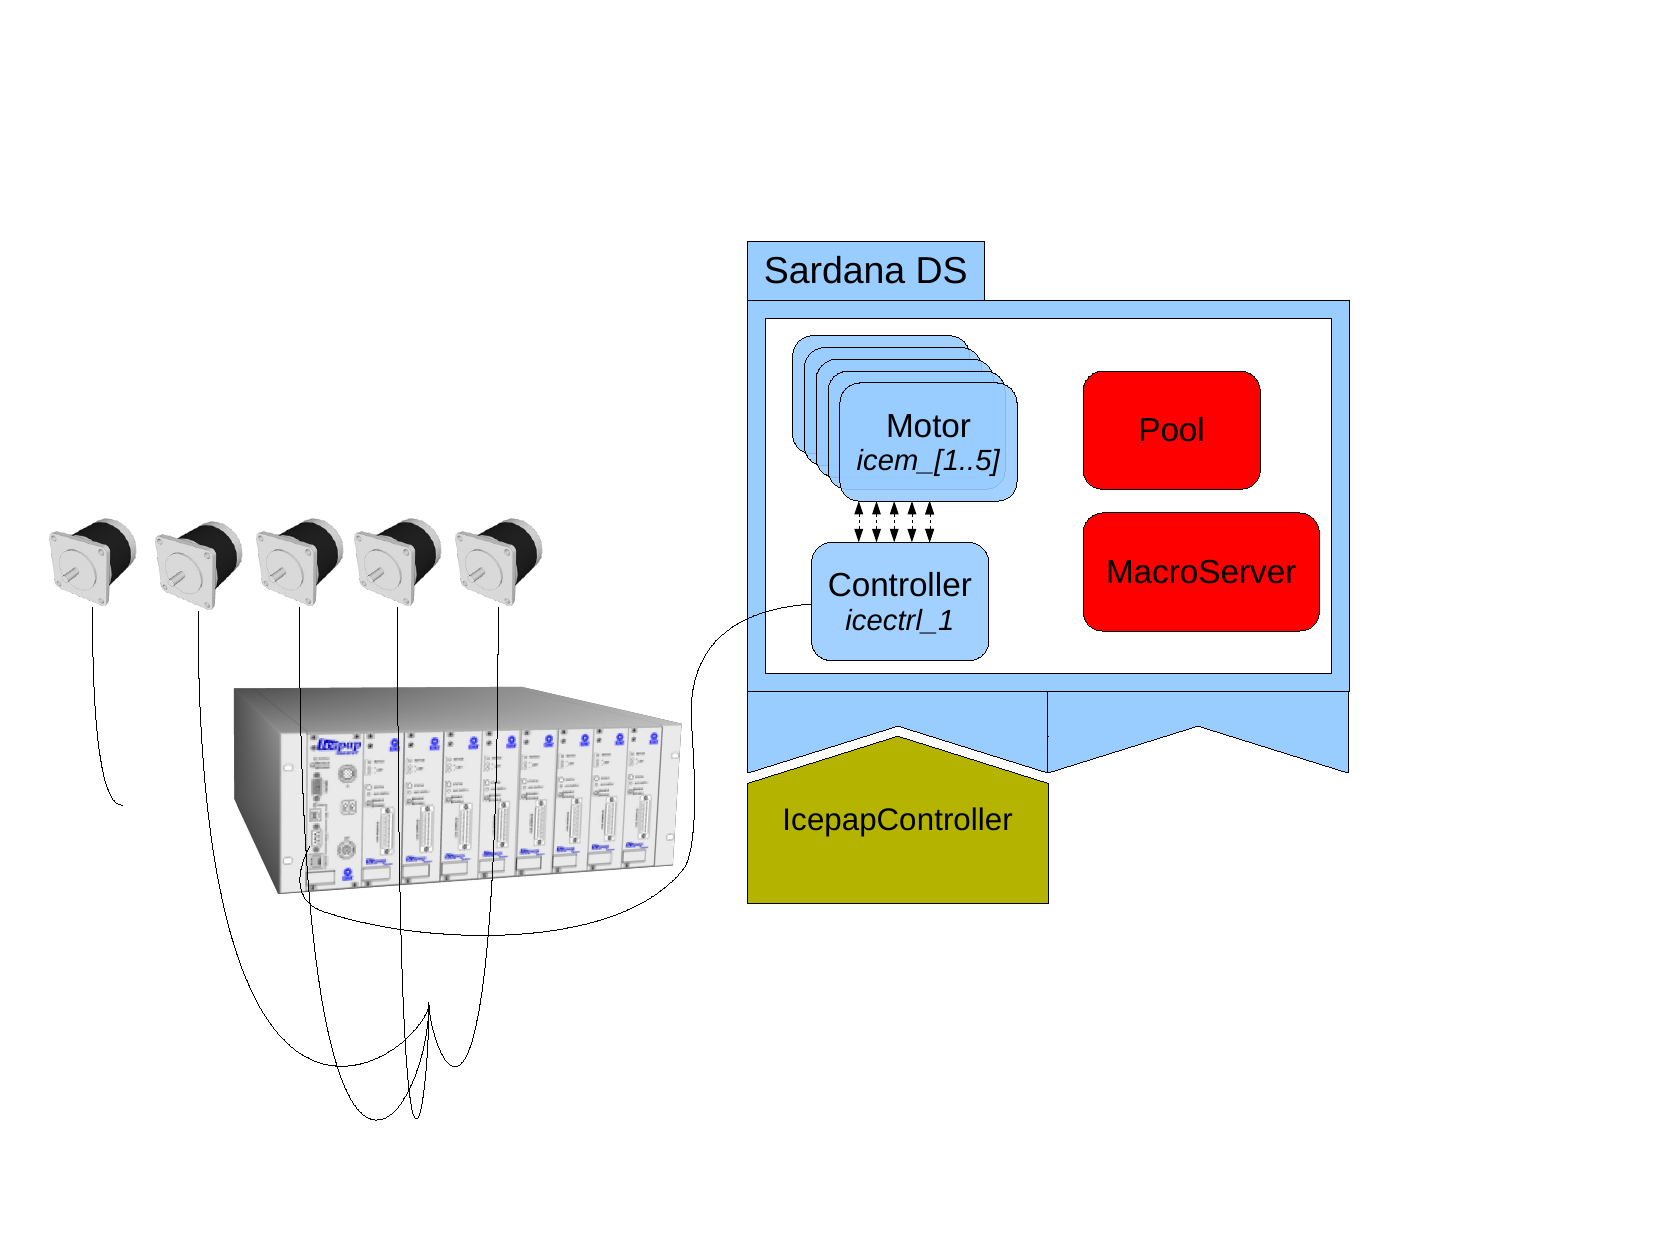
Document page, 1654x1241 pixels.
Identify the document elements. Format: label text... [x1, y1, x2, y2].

text_box Pool [1083, 371, 1261, 490]
picture [235, 688, 681, 893]
text_box Sardana DS [747, 241, 985, 301]
picture [453, 518, 544, 608]
text_box Motor icem_[1..5] [839, 382, 1018, 502]
picture [47, 518, 138, 608]
picture [153, 521, 244, 612]
text_box [747, 300, 1350, 773]
picture [352, 518, 443, 608]
text_box IcepapController [747, 736, 1049, 904]
picture [254, 518, 345, 608]
text_box Controller icectrl_1 [811, 542, 989, 661]
text_box MacroServer [1083, 512, 1320, 632]
